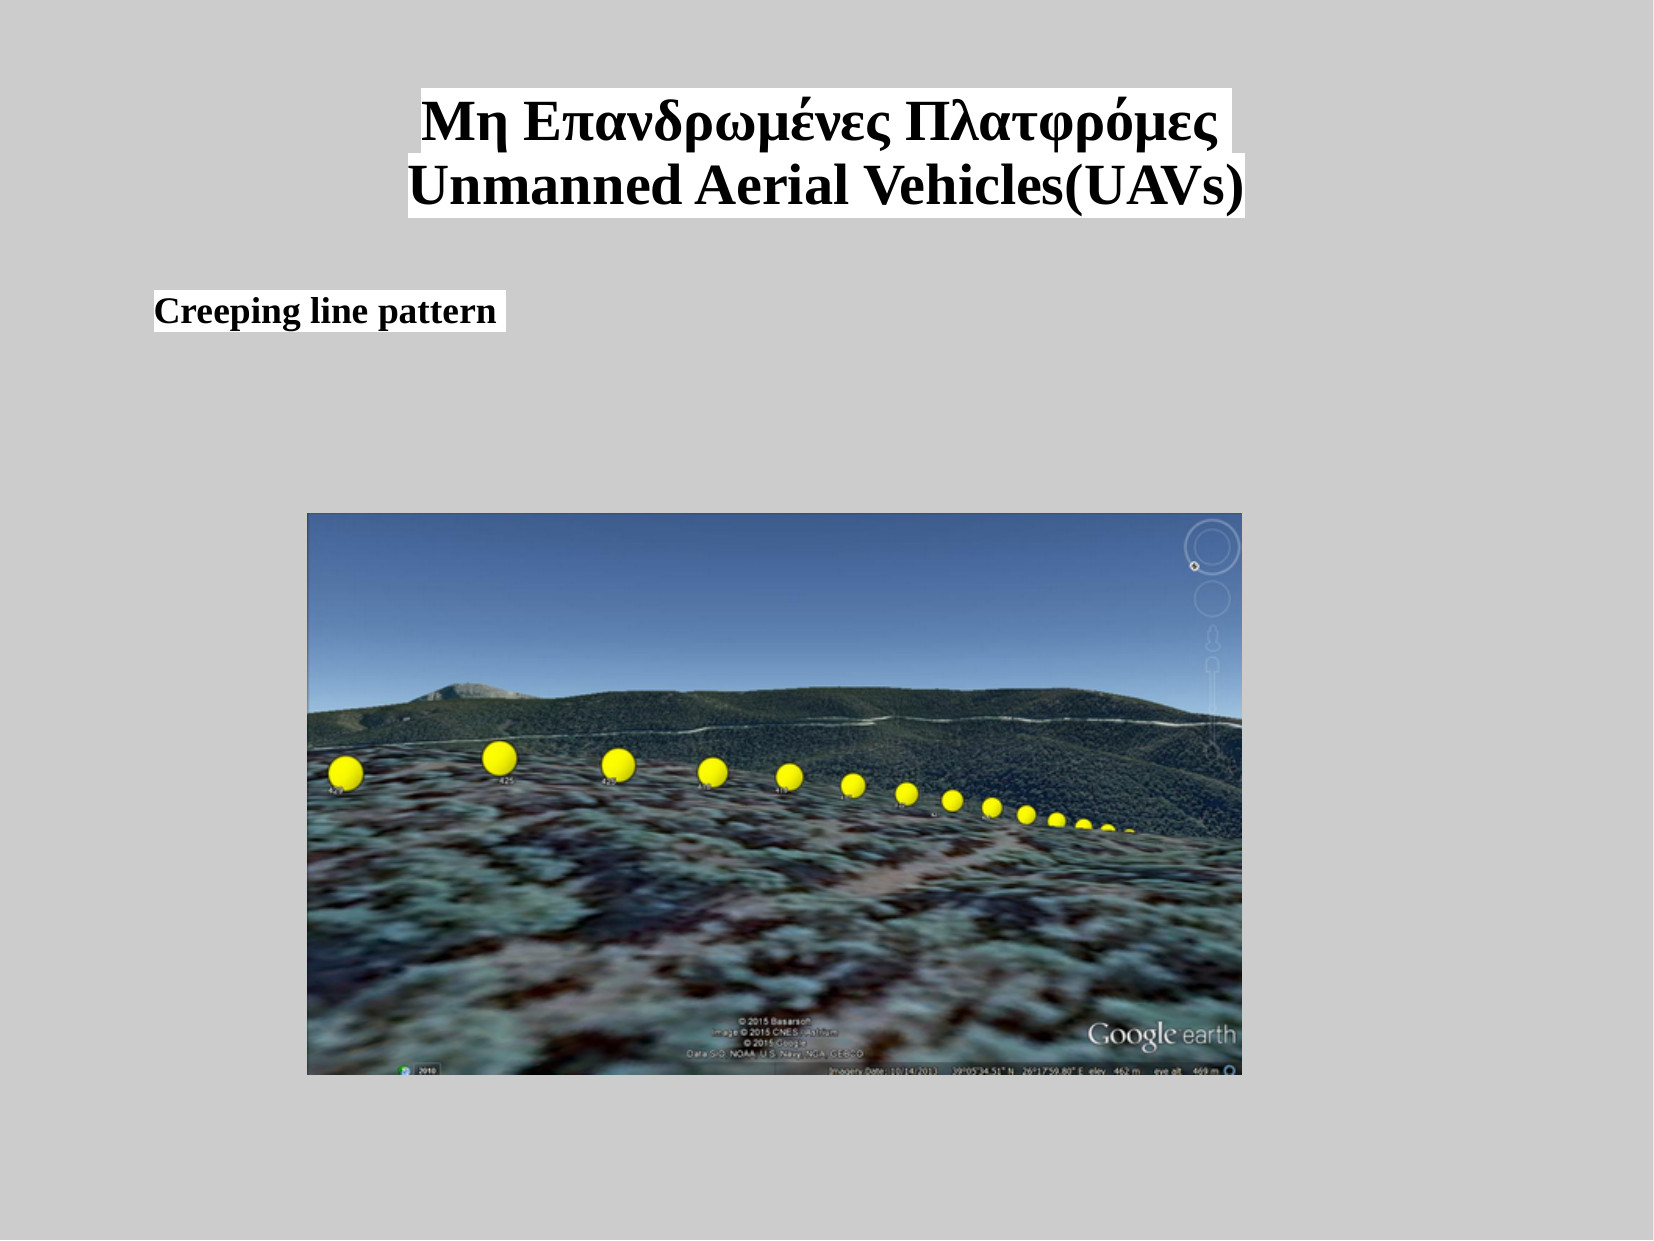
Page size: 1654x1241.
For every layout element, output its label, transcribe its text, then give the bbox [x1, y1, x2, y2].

title Μη Επανδρωμένες Πλατφρόμες Unmanned Aerial Vehicles(UAVs) [82, 49, 1571, 257]
picture [307, 513, 1242, 1075]
list Creeping line pattern [82, 290, 1571, 1010]
